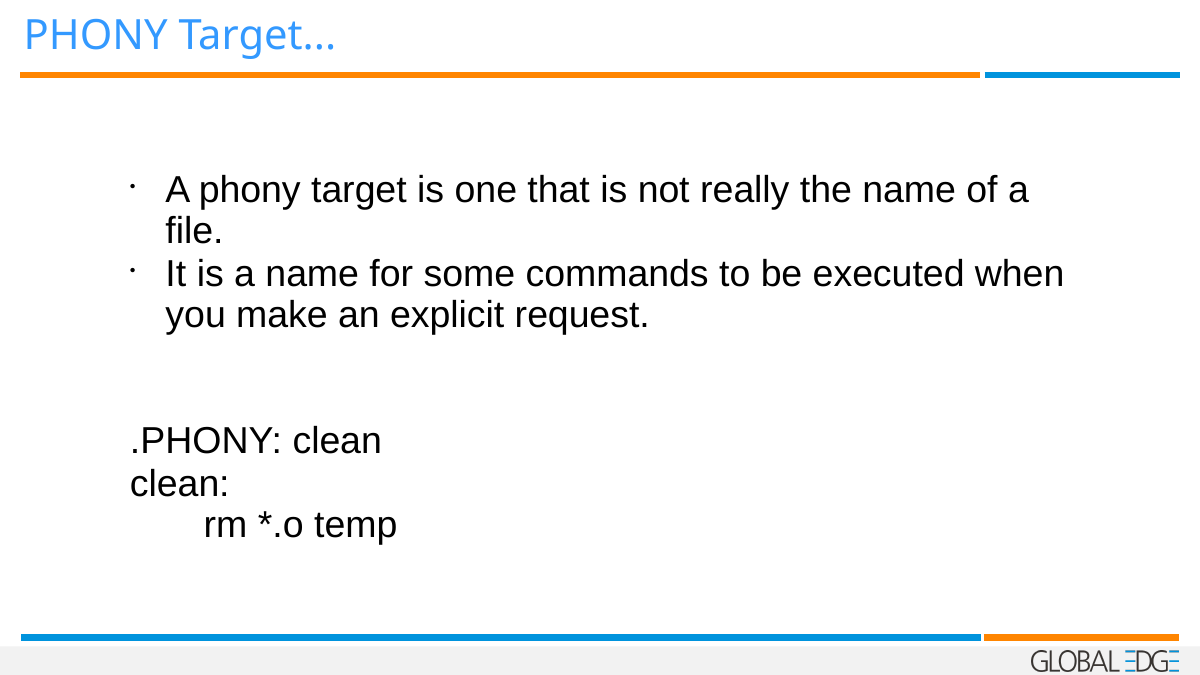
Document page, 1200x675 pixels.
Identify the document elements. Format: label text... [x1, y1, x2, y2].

title PHONY Target... [23, 6, 1099, 60]
picture [1031, 650, 1179, 672]
subtitle A phony target is one that is not really the name of a file. It is a name for some commands to be executed when you make an explicit request. .PHONY: clean clean: rm *.o temp [129, 86, 1075, 627]
